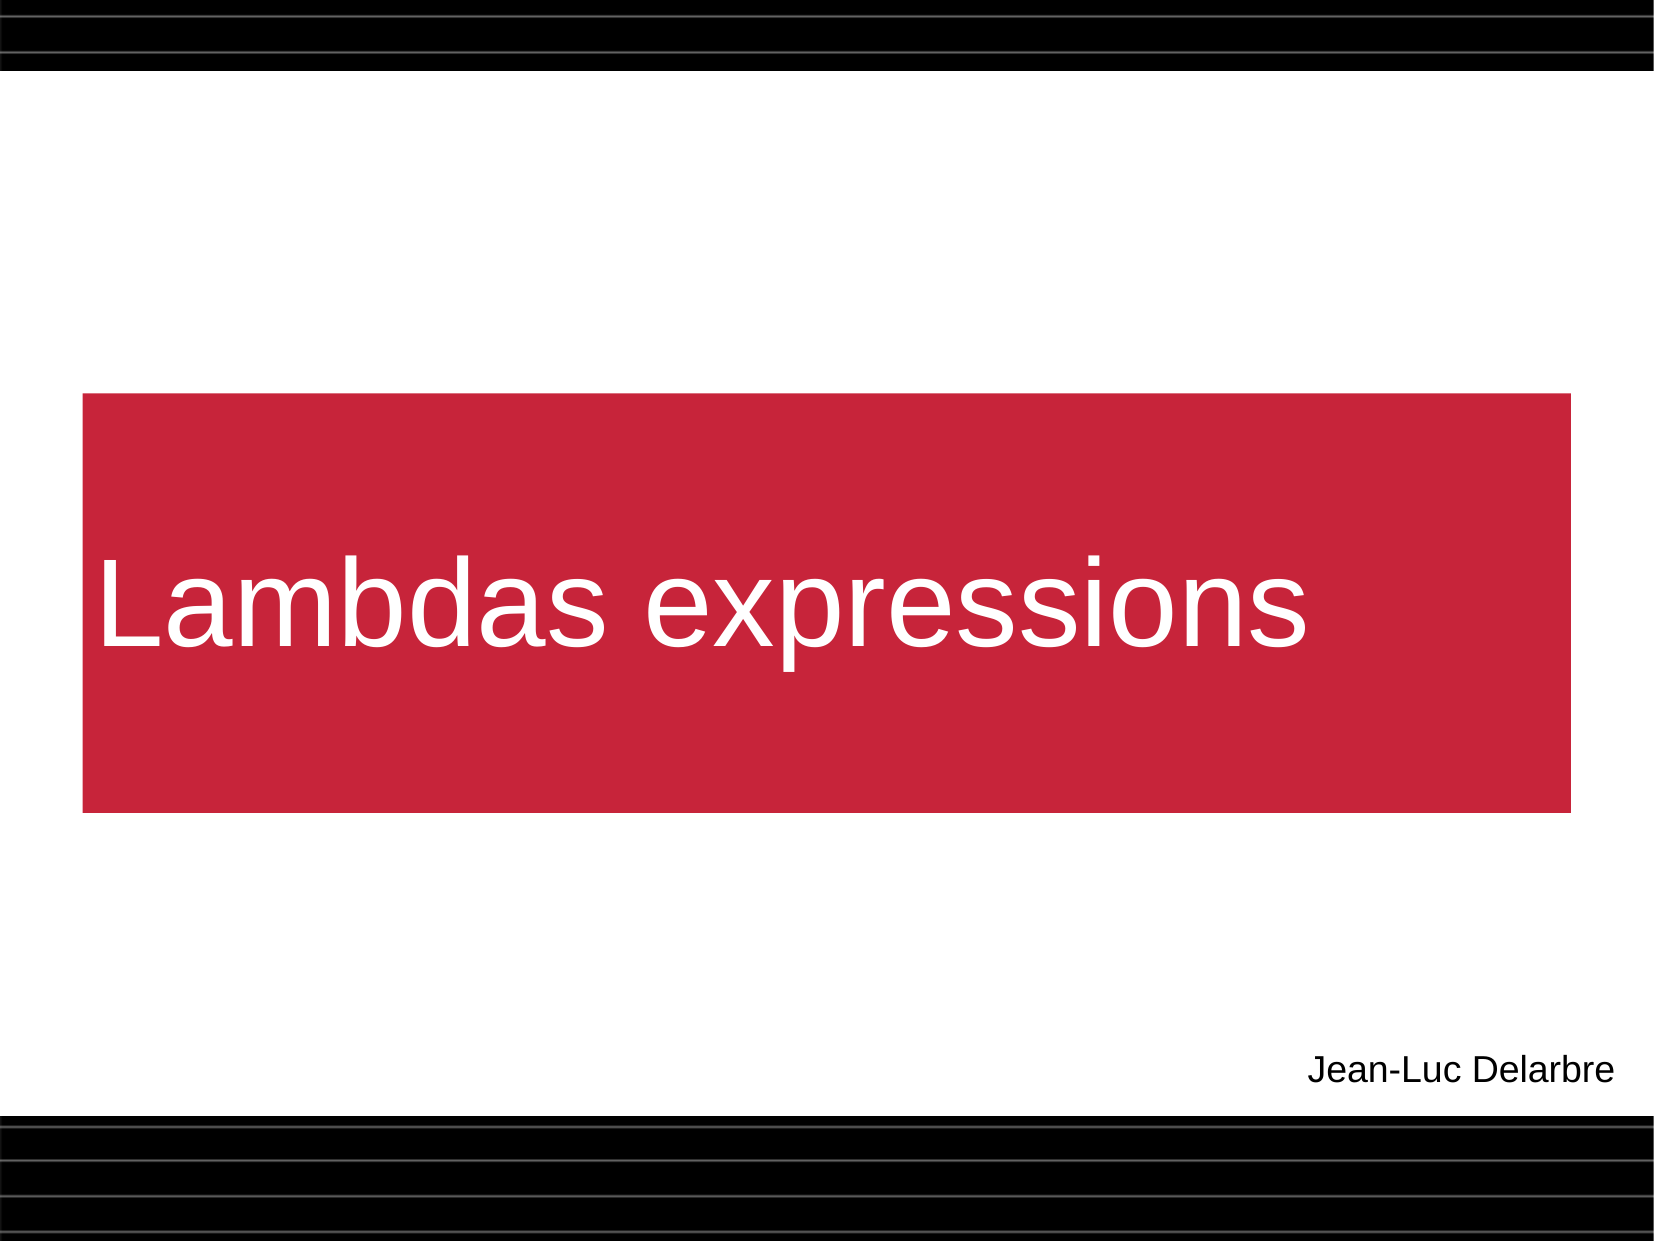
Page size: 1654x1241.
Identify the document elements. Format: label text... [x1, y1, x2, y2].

text_box Jean-Luc Delarbre [1292, 1041, 1631, 1099]
picture [0, 1116, 1654, 1241]
title Lambdas expressions [82, 393, 1571, 813]
picture [0, 0, 1654, 71]
